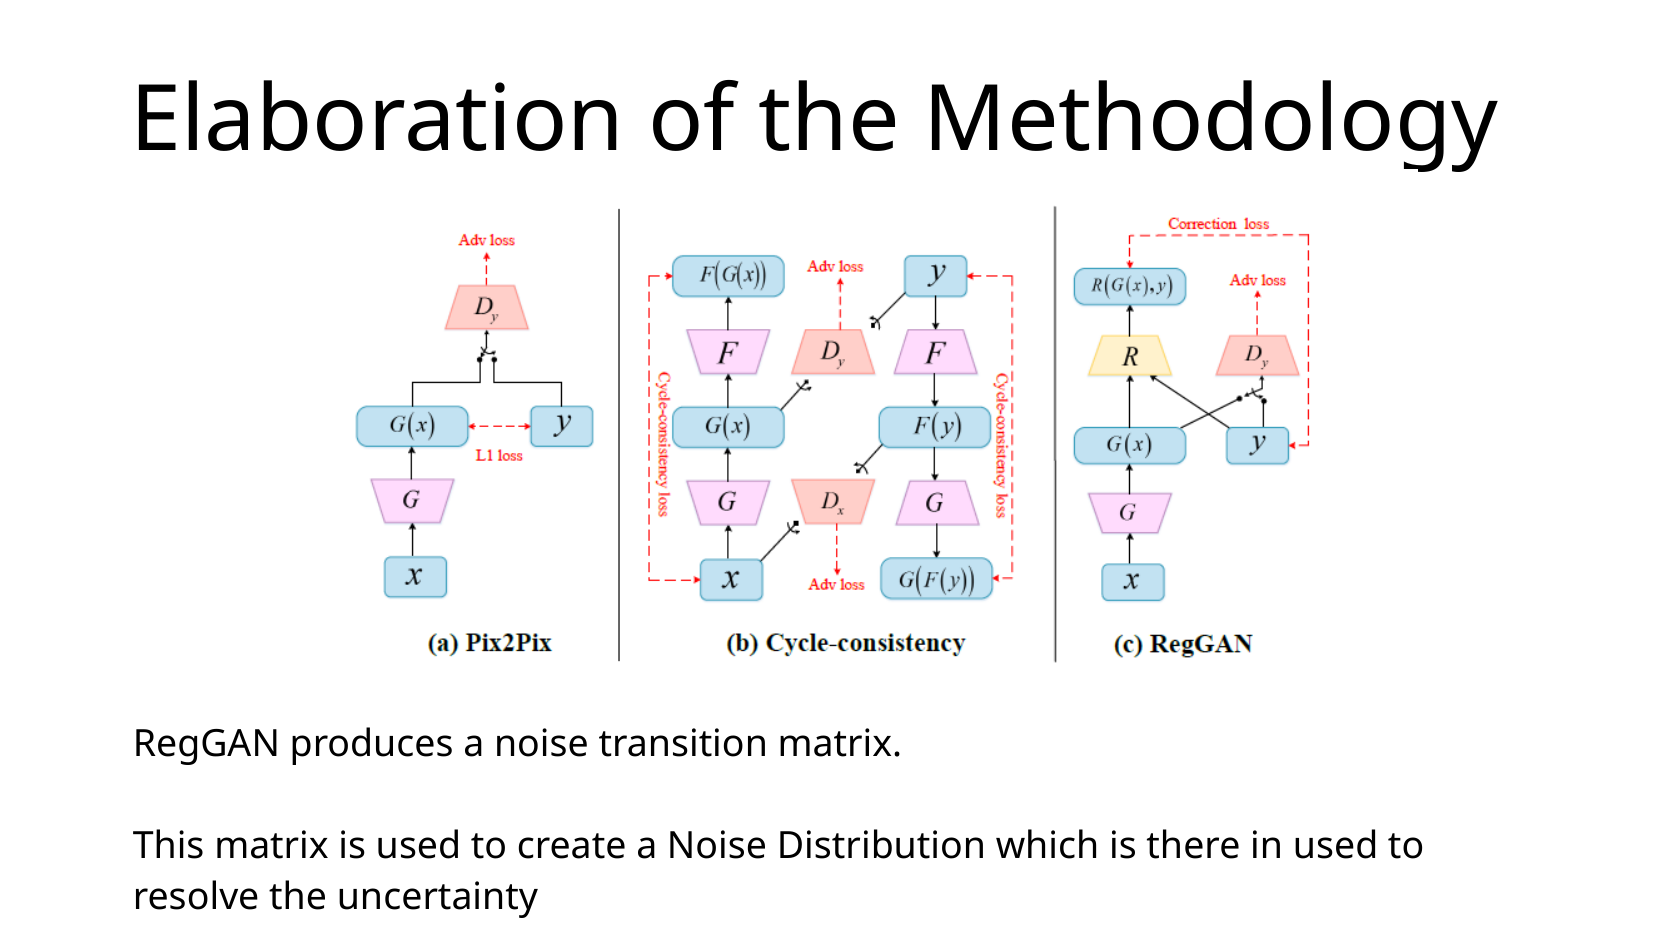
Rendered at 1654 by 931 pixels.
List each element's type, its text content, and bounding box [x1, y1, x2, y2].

title Elaboration of the Methodology [82, 37, 1571, 193]
picture [327, 169, 1418, 680]
text_box RegGAN produces a noise transition matrix. This matrix is used to create a Noise Distribution which is there in used to resolve the uncertainty [118, 708, 1536, 874]
